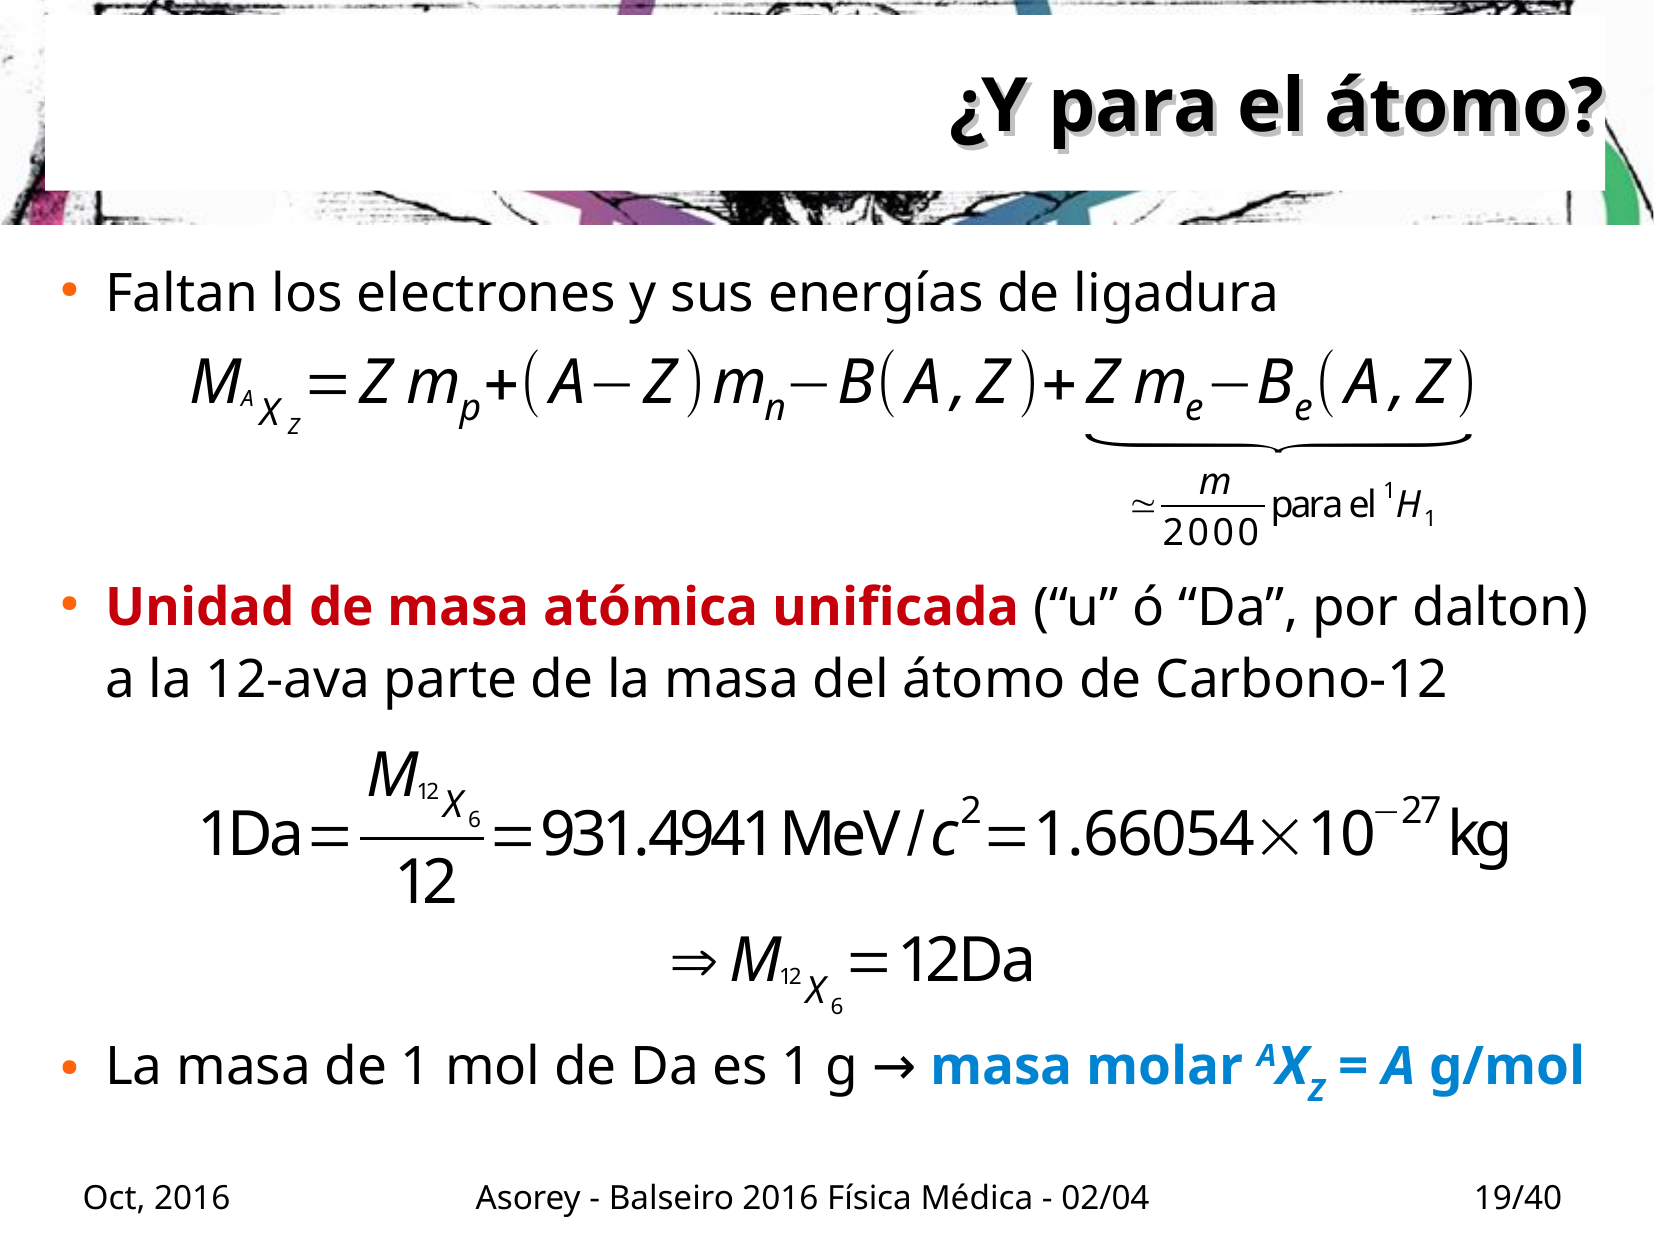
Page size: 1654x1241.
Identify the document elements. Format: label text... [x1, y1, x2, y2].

list Faltan los electrones y sus energías de ligadura Unidad de masa atómica unificada (“u” ó “Da”, por dalton) a la 12-ava parte de la masa del átomo de Carbono-12 La masa de 1 mol de Da es 1 g → masa molar AXZ = A g/mol [45, 255, 1606, 1156]
chart [180, 342, 1485, 556]
title ¿Y para el átomo? [45, 15, 1606, 191]
chart [191, 735, 1516, 1021]
picture [0, 0, 1654, 225]
